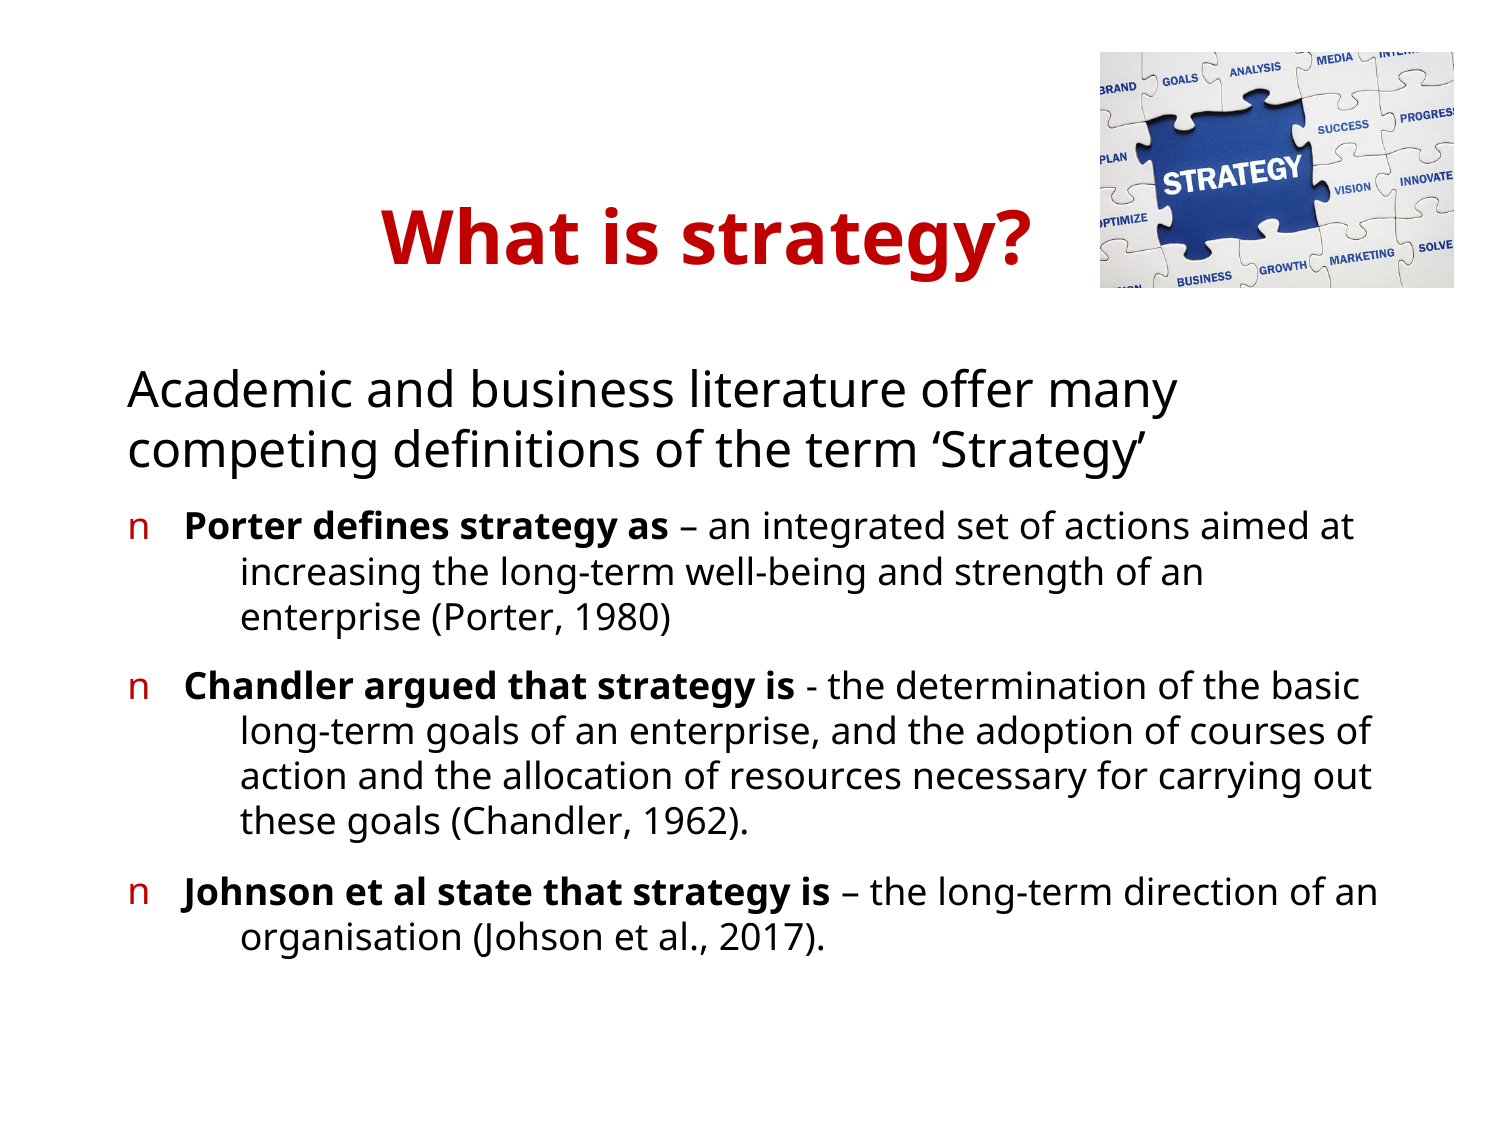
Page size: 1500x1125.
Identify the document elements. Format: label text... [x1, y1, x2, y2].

list Academic and business literature offer many competing definitions of the term ‘Strategy’ Porter defines strategy as – an integrated set of actions aimed at increasing the long-term well-being and strength of an enterprise (Porter, 1980) Chandler argued that strategy is - the determination of the basic long-term goals of an enterprise, and the adoption of courses of action and the allocation of resources necessary for carrying out these goals (Chandler, 1962). Johnson et al state that strategy is – the long-term direction of an organisation (Johson et al., 2017). [112, 350, 1413, 1035]
picture [1100, 52, 1454, 288]
title What is strategy? [135, 90, 1100, 288]
